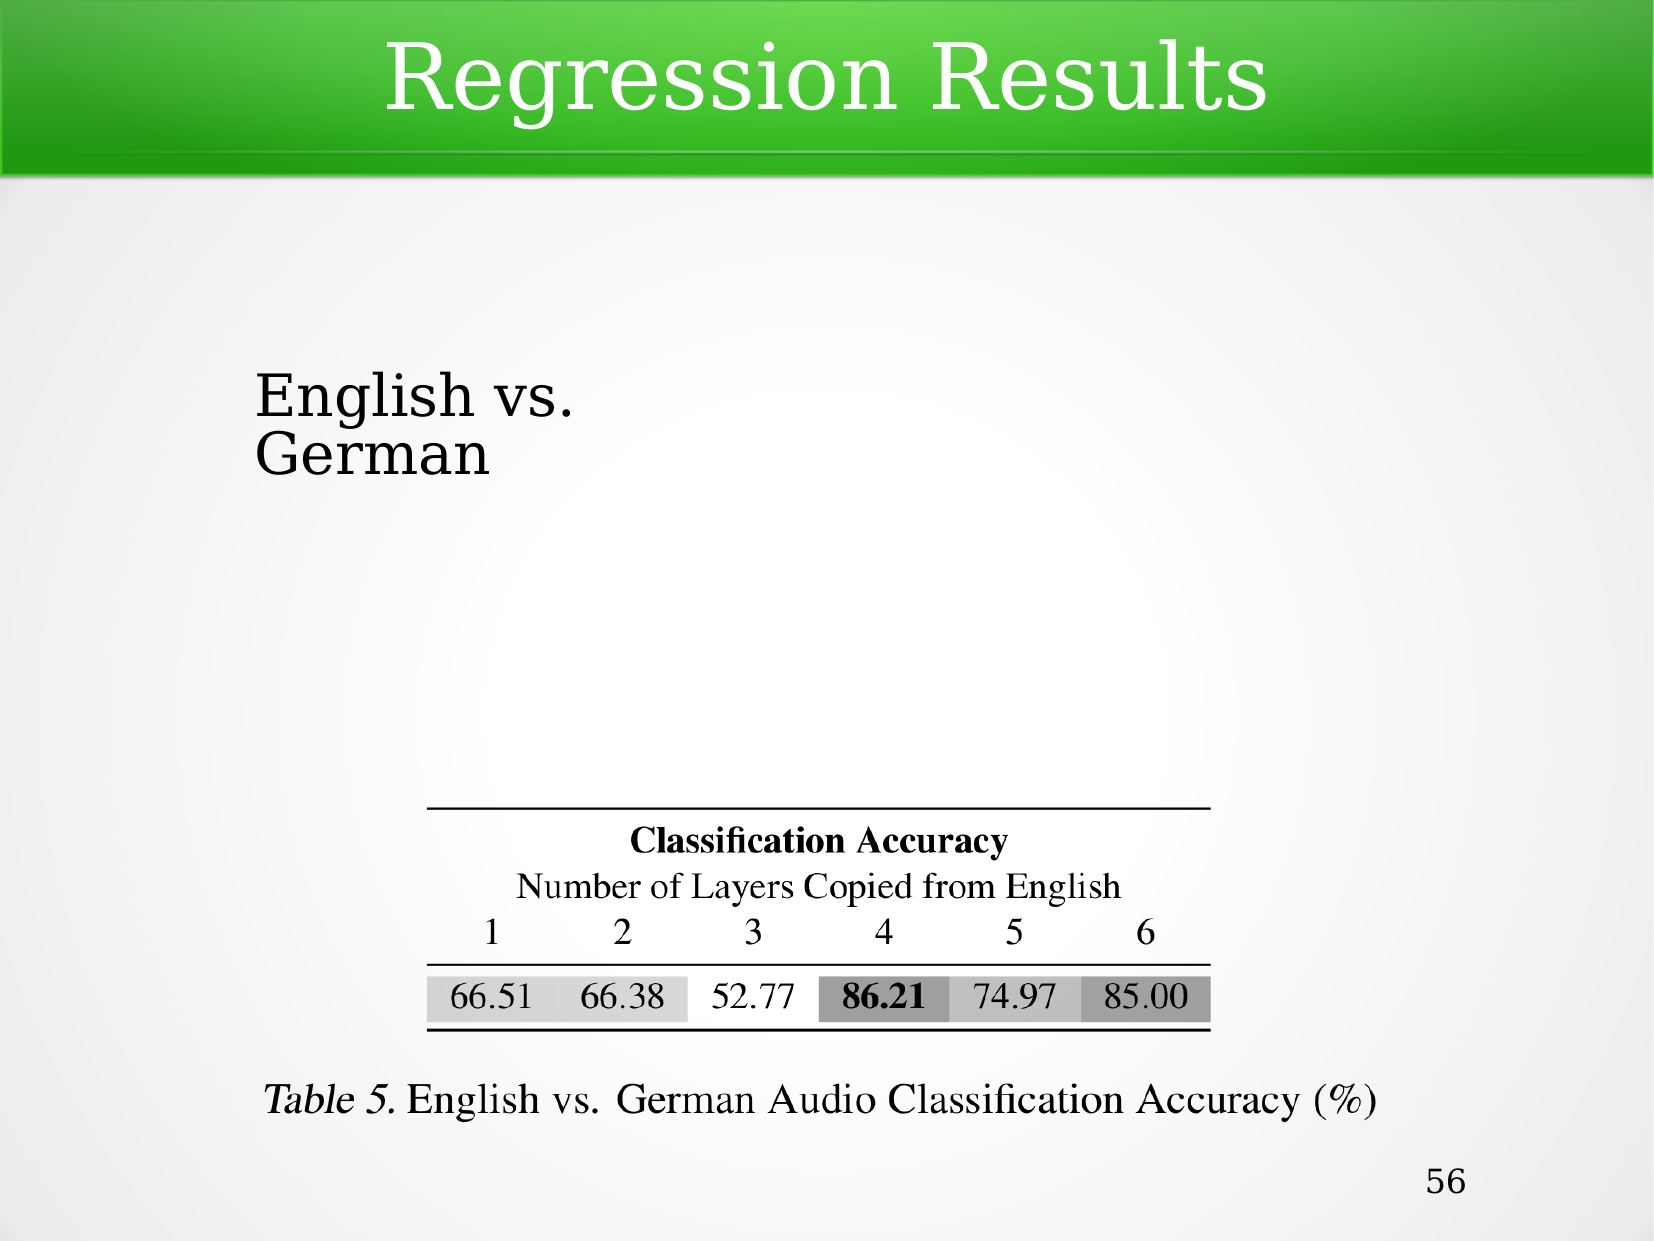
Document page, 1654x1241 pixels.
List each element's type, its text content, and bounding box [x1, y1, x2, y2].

picture [0, 0, 1654, 1241]
text_box English vs. German [239, 362, 825, 436]
title Regression Results [82, 11, 1571, 154]
